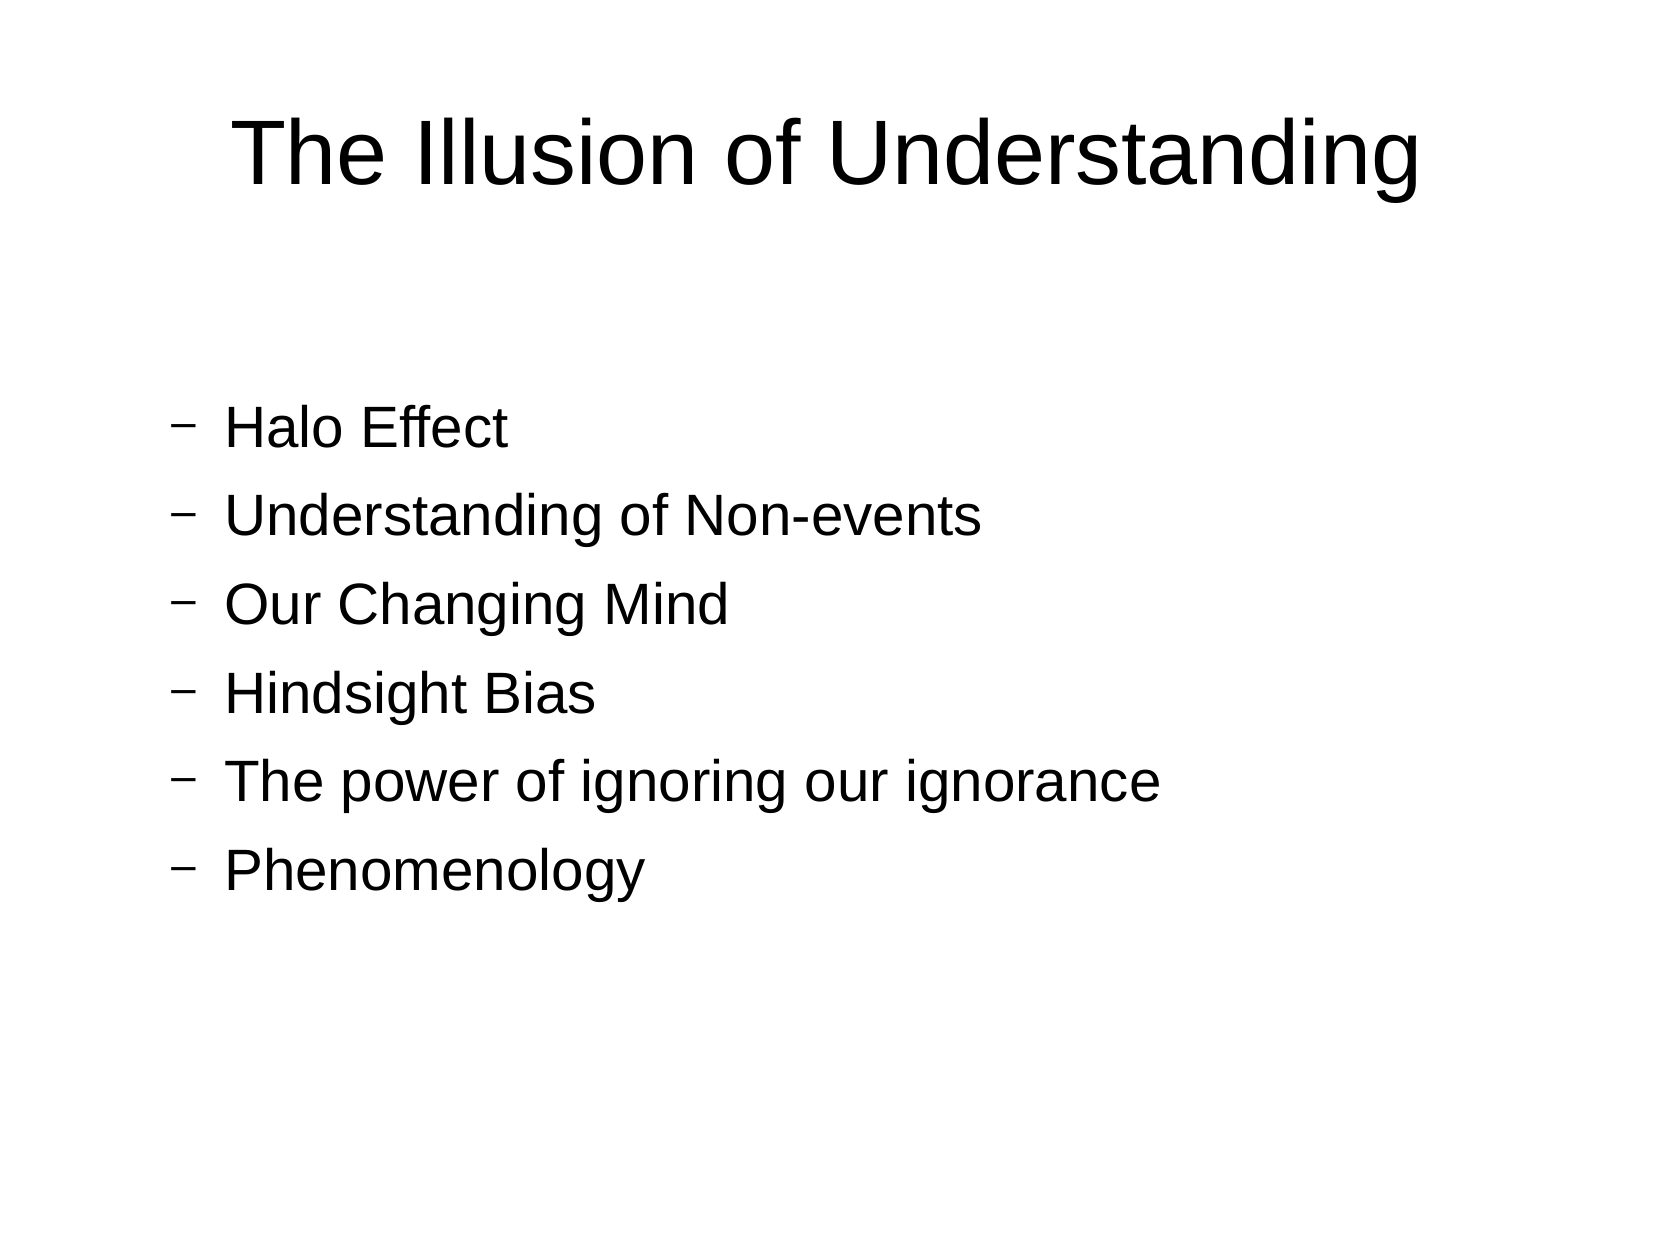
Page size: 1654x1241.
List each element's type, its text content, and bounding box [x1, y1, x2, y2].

list Halo Effect Understanding of Non-events Our Changing Mind Hindsight Bias The power of ignoring our ignorance Phenomenology [82, 290, 1571, 1010]
title The Illusion of Understanding [82, 49, 1571, 257]
